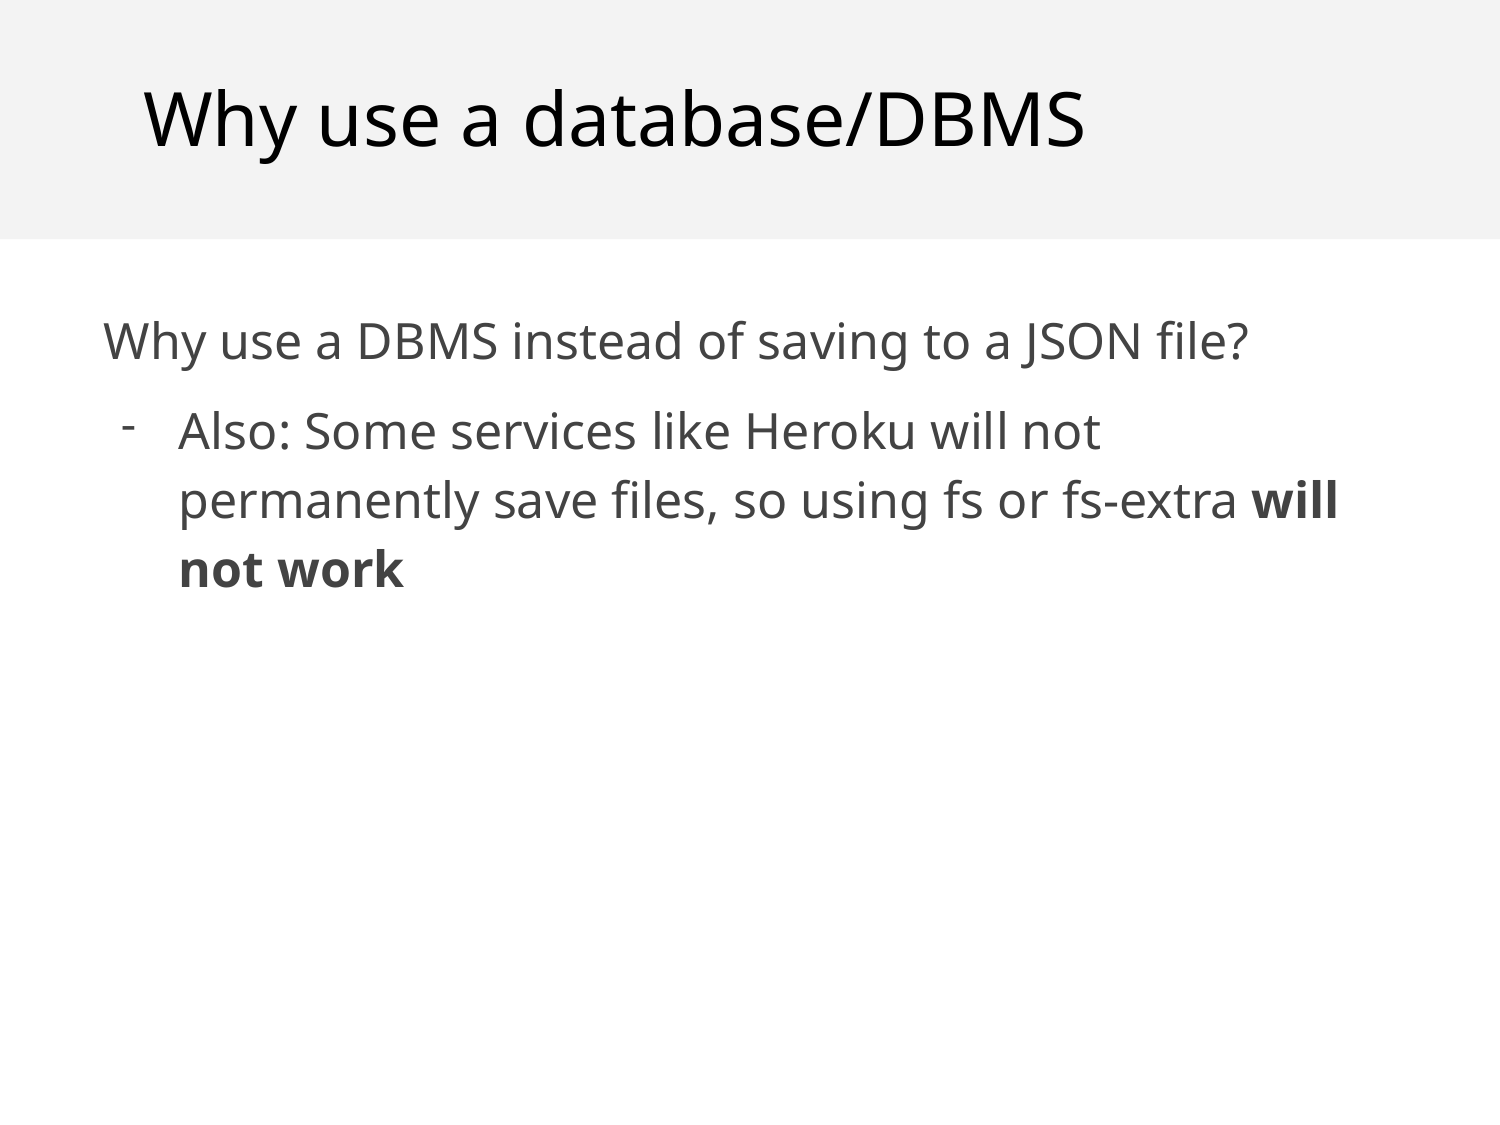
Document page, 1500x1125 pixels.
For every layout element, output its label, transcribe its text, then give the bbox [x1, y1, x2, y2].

title Why use a database/DBMS [128, 56, 1372, 183]
list Why use a DBMS instead of saving to a JSON file? Also: Some services like Heroku will not permanently save files, so using fs or fs-extra will not work [89, 285, 1411, 1033]
